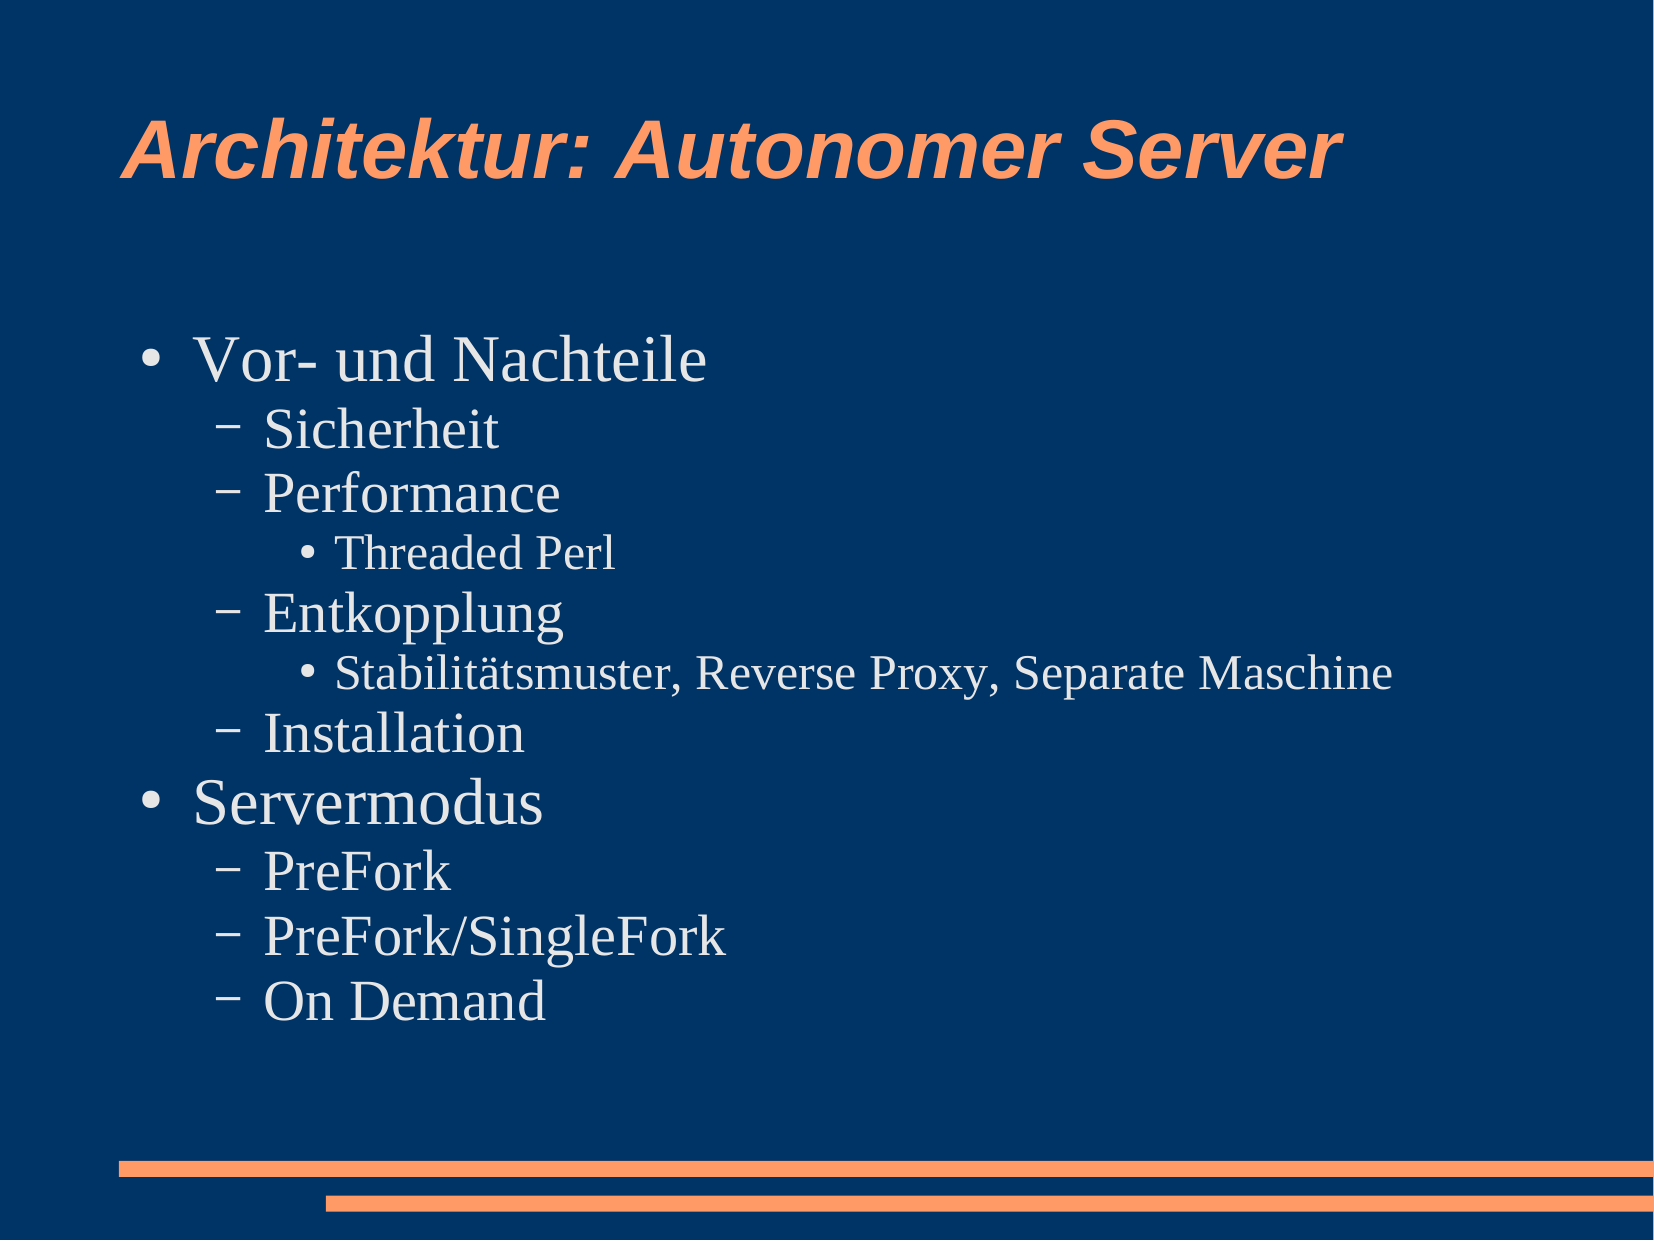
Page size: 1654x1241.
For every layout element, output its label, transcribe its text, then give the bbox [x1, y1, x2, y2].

title Architektur: Autonomer Server [121, 46, 1534, 254]
list Vor- und Nachteile Sicherheit Performance Threaded Perl Entkopplung Stabilitätsmuster, Reverse Proxy, Separate Maschine Installation Servermodus PreFork PreFork/SingleFork On Demand [121, 322, 1561, 1118]
